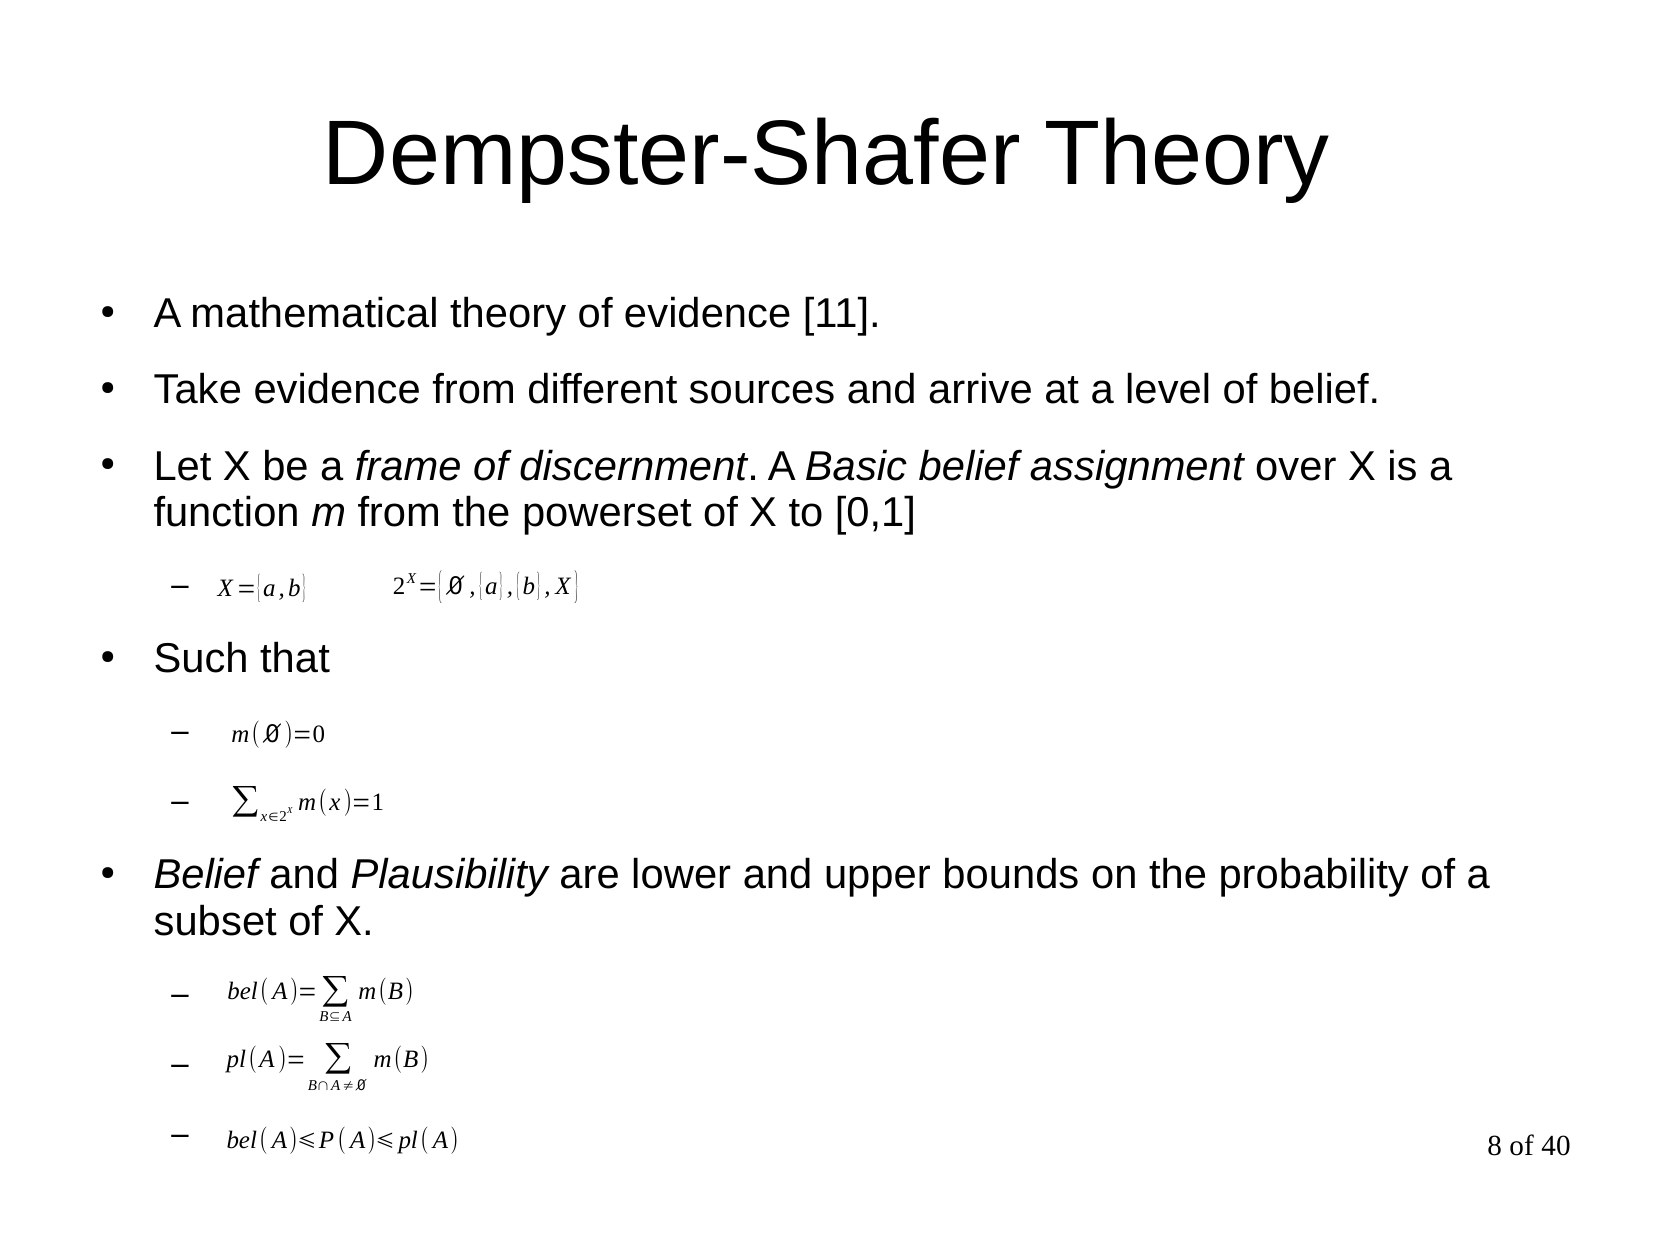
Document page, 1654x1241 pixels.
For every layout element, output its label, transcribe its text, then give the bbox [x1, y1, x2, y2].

list A mathematical theory of evidence [11]. Take evidence from different sources and arrive at a level of belief. Let X be a frame of discernment. A Basic belief assignment over X is a function m from the powerset of X to [0,1] Such that Belief and Plausibility are lower and upper bounds on the probability of a subset of X. [82, 290, 1571, 1010]
chart [220, 1124, 466, 1156]
chart [386, 570, 586, 606]
chart [224, 785, 391, 826]
chart [225, 719, 332, 751]
title Dempster-Shafer Theory [82, 49, 1571, 257]
chart [210, 572, 314, 604]
chart [217, 1042, 436, 1096]
chart [221, 975, 421, 1026]
